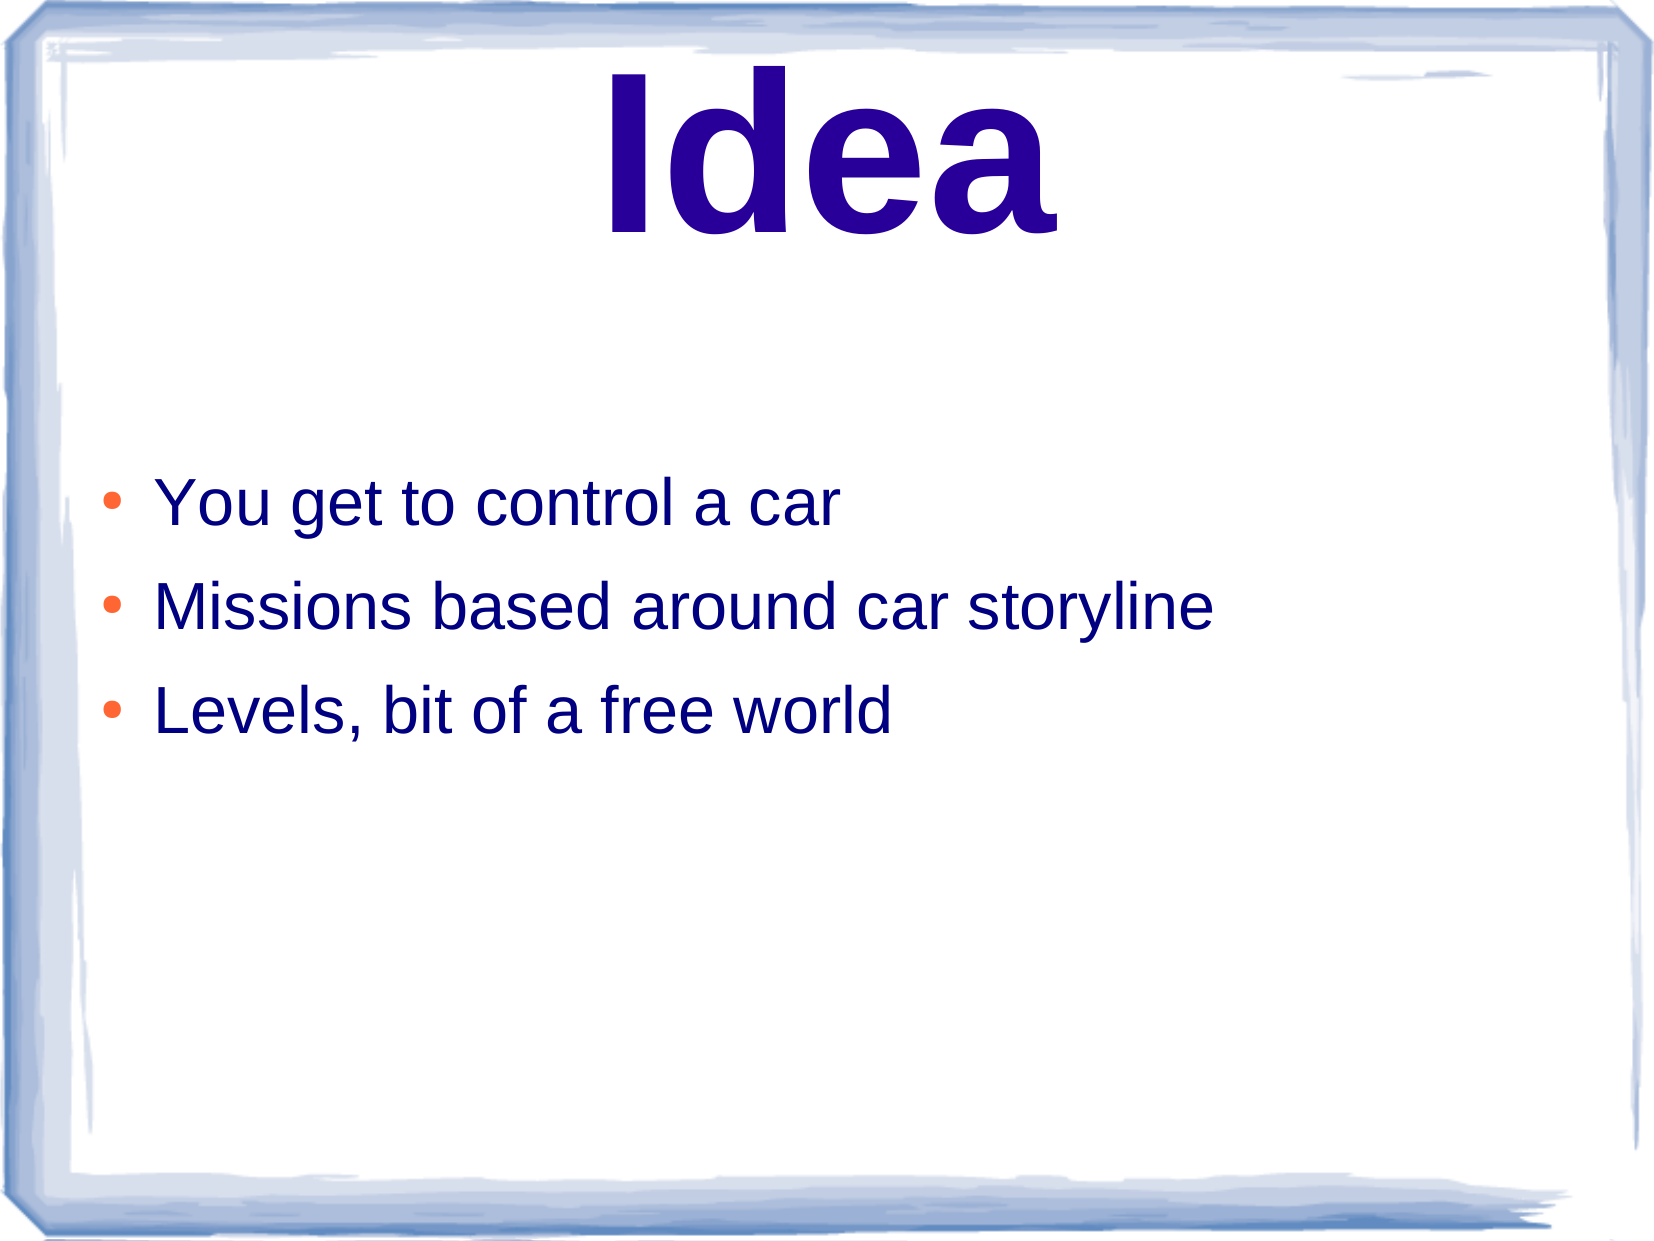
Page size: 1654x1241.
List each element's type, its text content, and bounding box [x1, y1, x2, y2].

picture [0, 0, 1654, 1241]
list You get to control a car Missions based around car storyline Levels, bit of a free world [82, 465, 1538, 1170]
title Idea [82, 24, 1571, 282]
